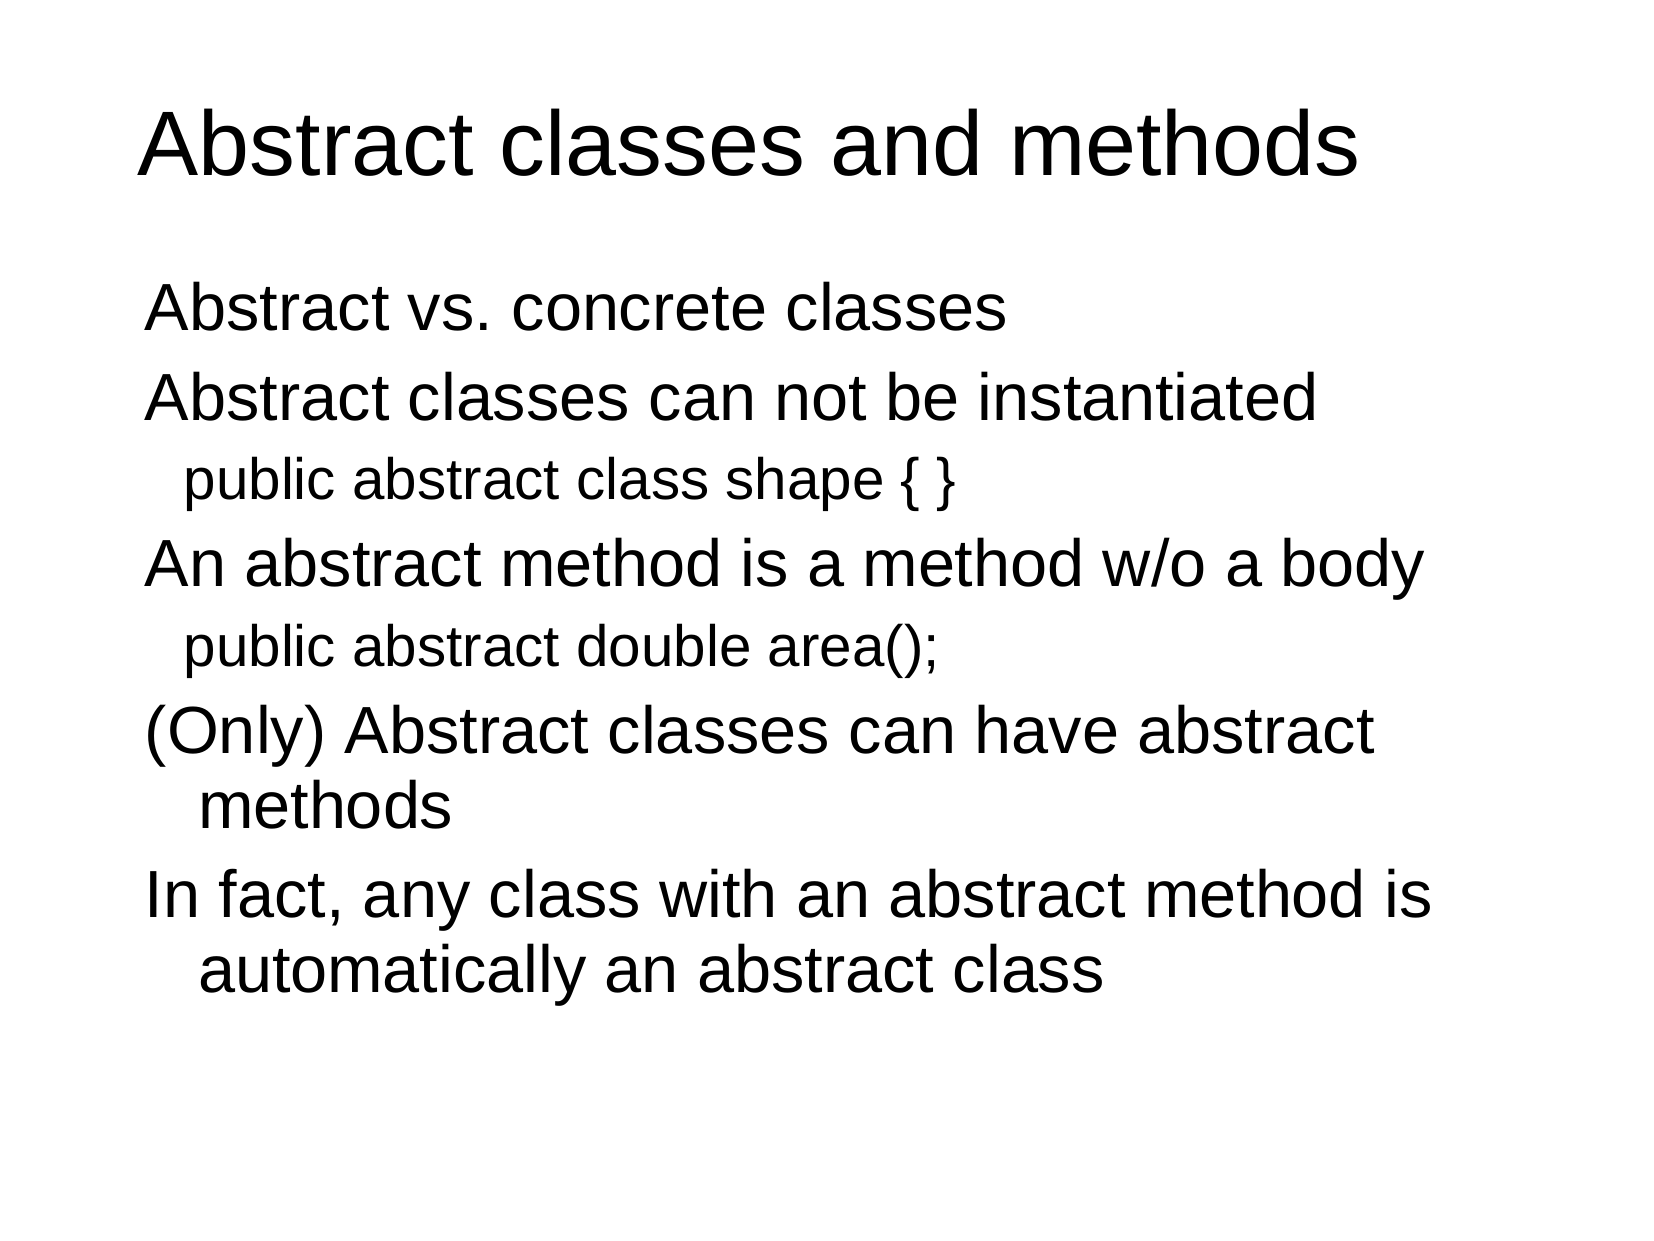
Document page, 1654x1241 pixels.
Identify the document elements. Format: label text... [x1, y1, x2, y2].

list Abstract vs. concrete classes Abstract classes can not be instantiated public abstract class shape { } An abstract method is a method w/o a body public abstract double area(); (Only) Abstract classes can have abstract methods In fact, any class with an abstract method is automatically an abstract class [112, 262, 1538, 1193]
title Abstract classes and methods [112, 49, 1388, 238]
